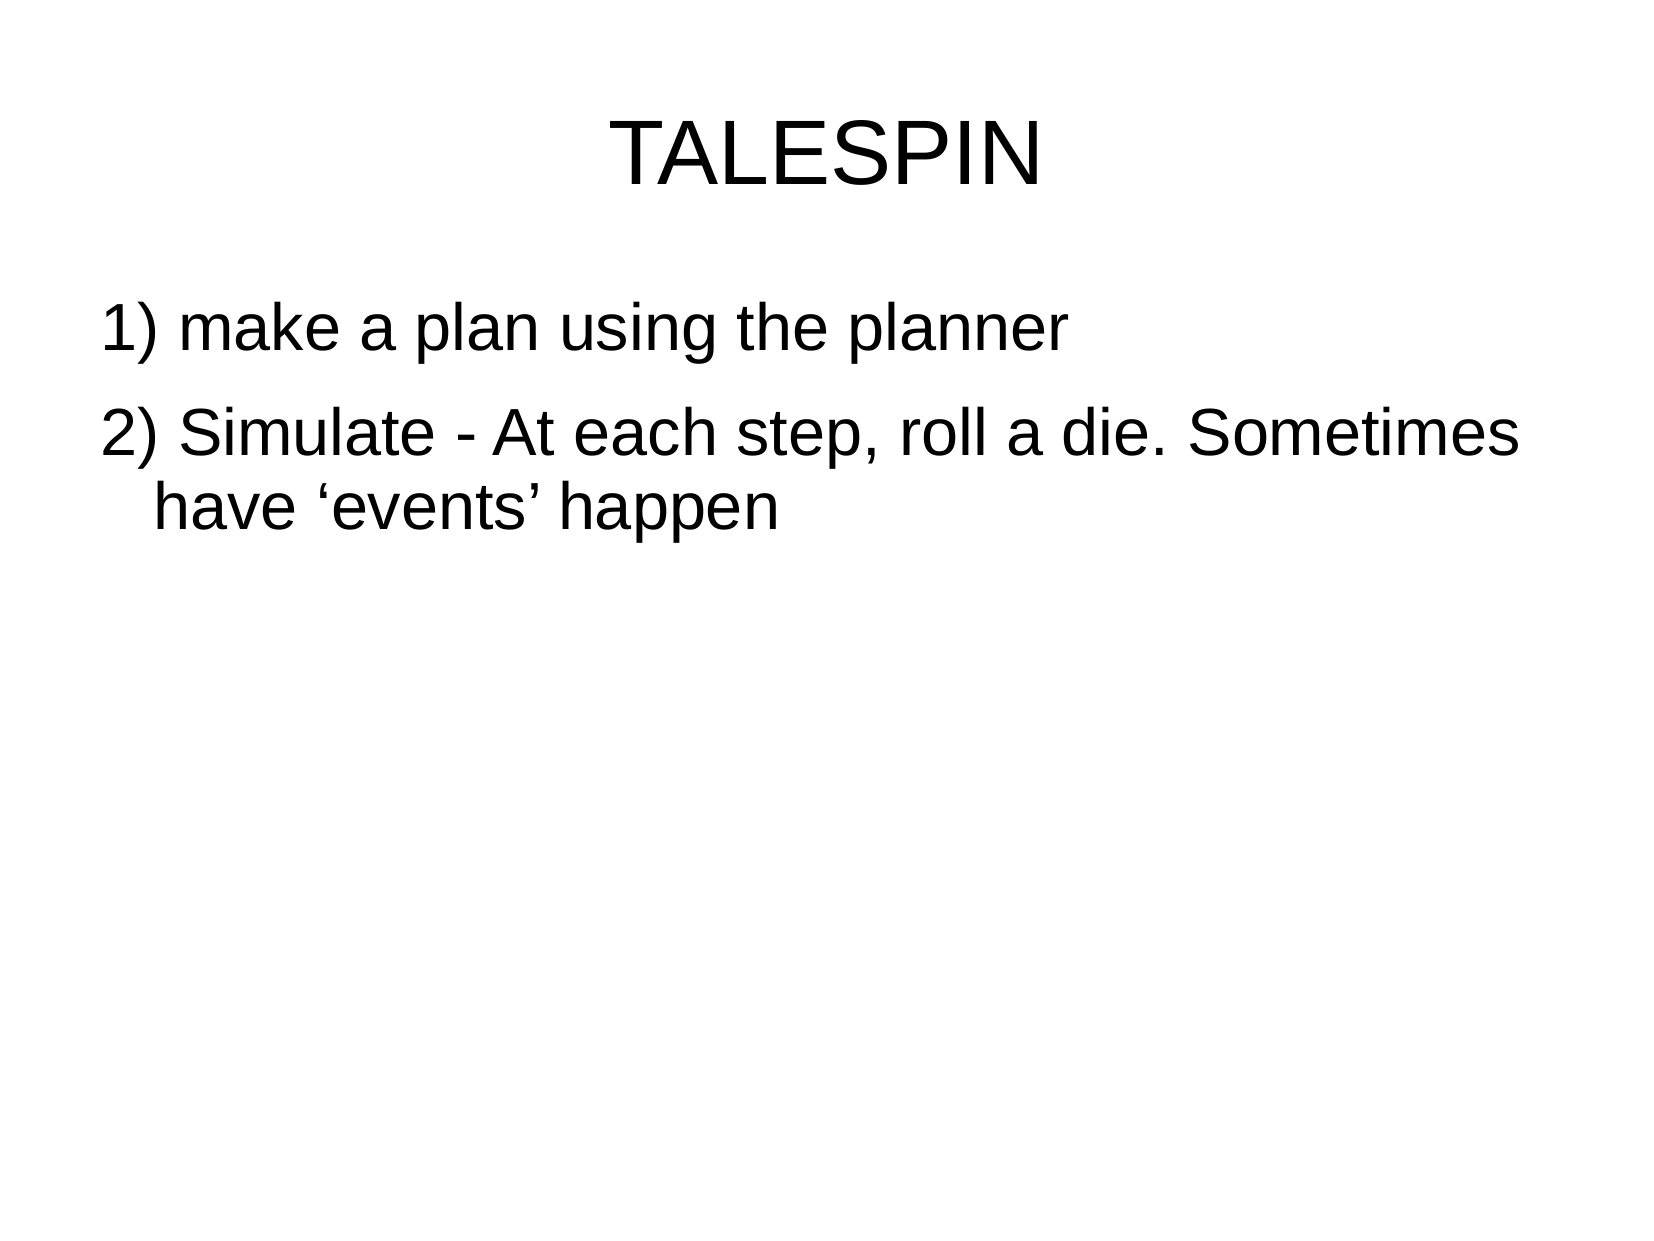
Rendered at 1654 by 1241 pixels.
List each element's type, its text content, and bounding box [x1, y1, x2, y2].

title TALESPIN [82, 49, 1571, 257]
list make a plan using the planner Simulate - At each step, roll a die. Sometimes have ‘events’ happen [82, 290, 1571, 1010]
